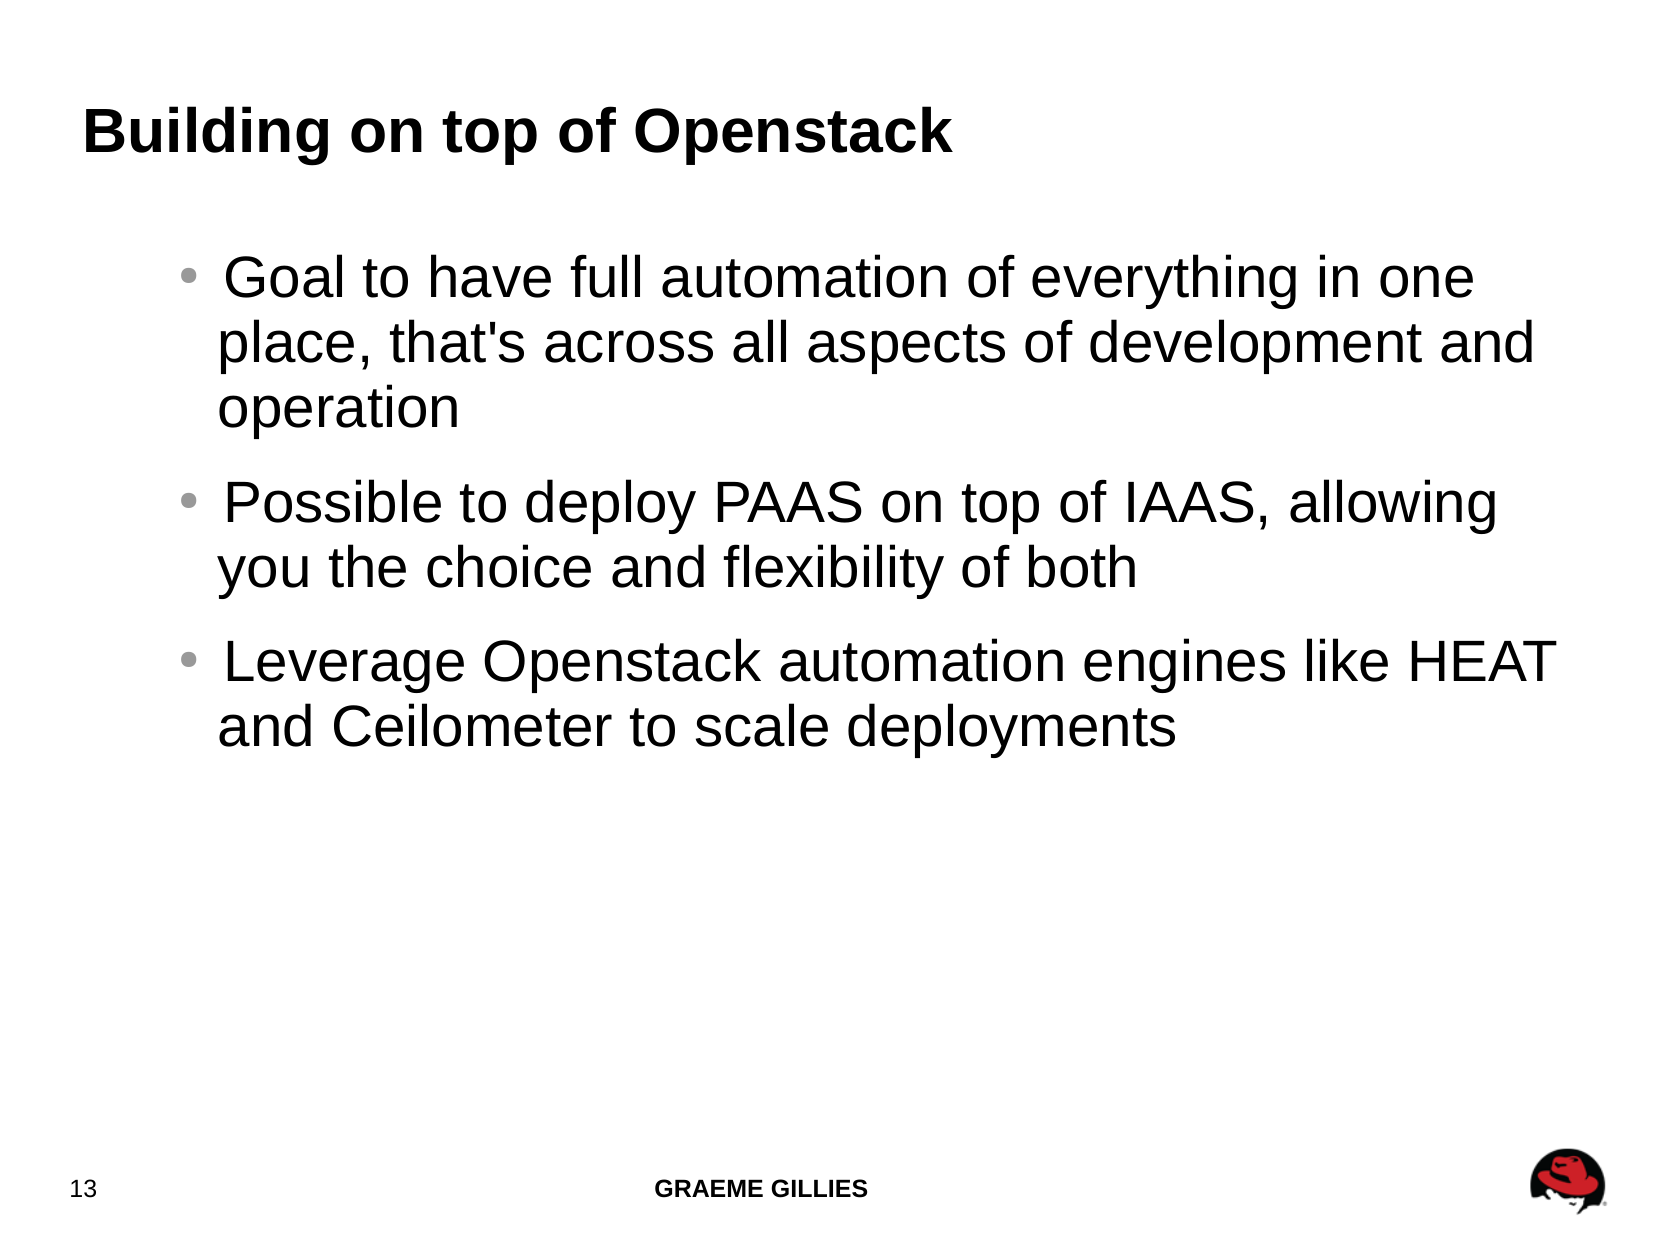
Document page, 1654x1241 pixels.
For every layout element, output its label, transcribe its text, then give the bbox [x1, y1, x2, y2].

picture [1529, 1146, 1613, 1224]
title Building on top of Openstack [82, 37, 1571, 226]
list Goal to have full automation of everything in one place, that's across all aspects of development and operation Possible to deploy PAAS on top of IAAS, allowing you the choice and flexibility of both Leverage Openstack automation engines like HEAT and Ceilometer to scale deployments [86, 244, 1576, 1039]
